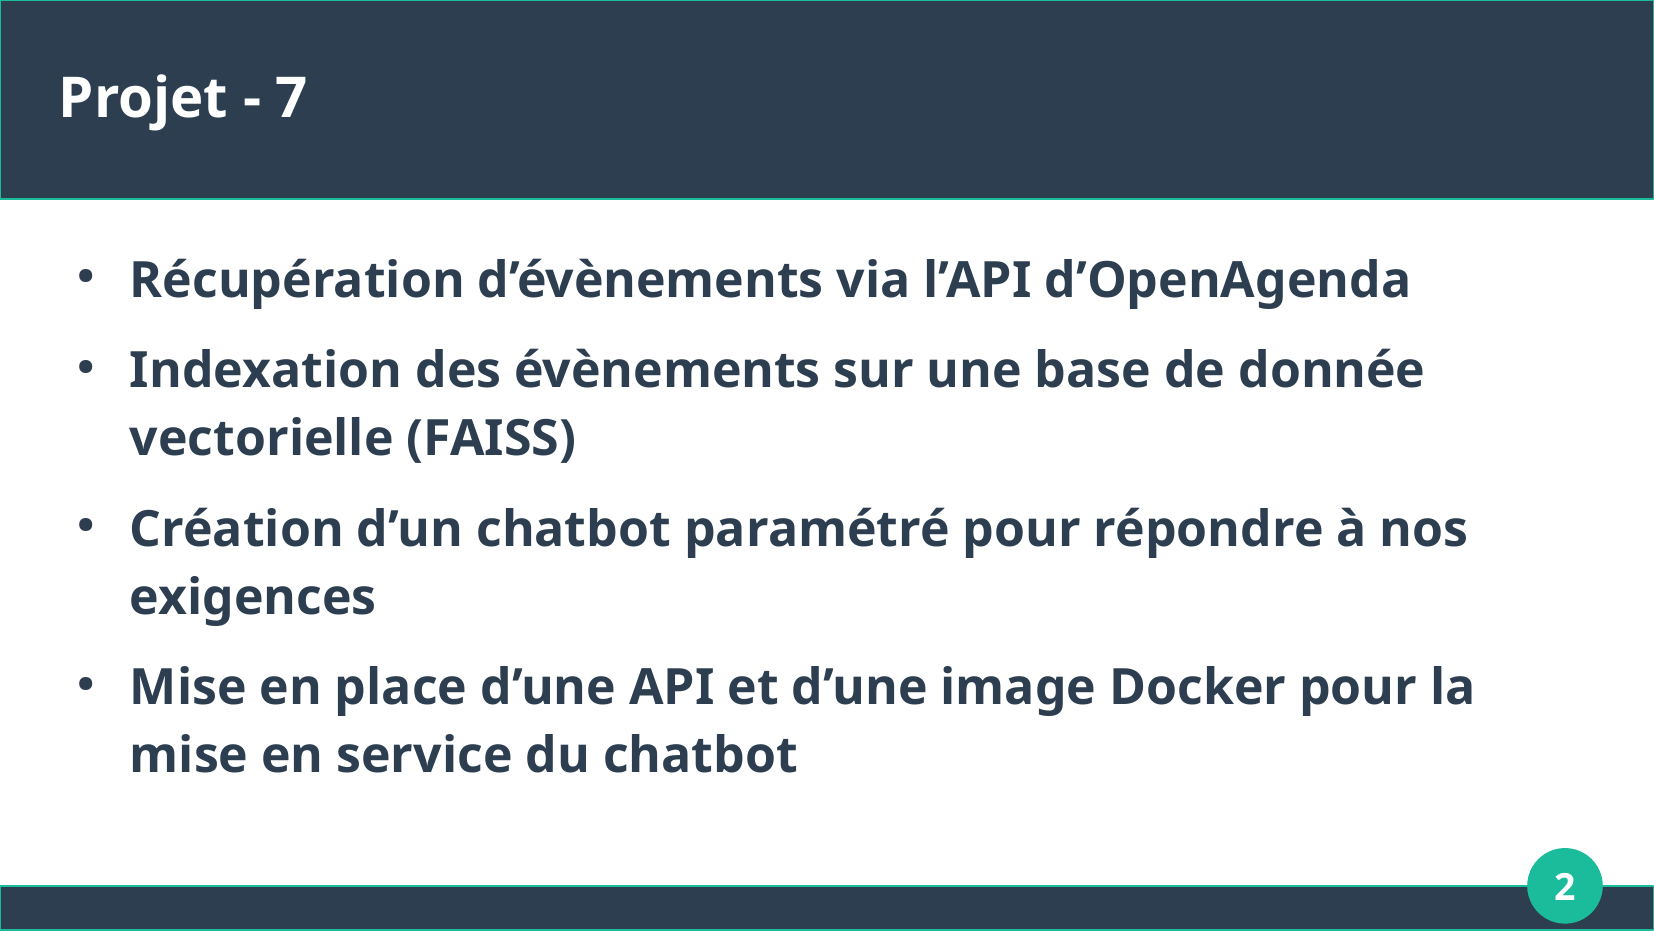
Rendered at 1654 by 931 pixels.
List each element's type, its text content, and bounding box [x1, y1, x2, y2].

list Récupération d’évènements via l’API d’OpenAgenda Indexation des évènements sur une base de donnée vectorielle (FAISS) Création d’un chatbot paramétré pour répondre à nos exigences Mise en place d’une API et d’une image Docker pour la mise en service du chatbot [59, 243, 1595, 864]
title Projet - 7 [59, 37, 1595, 156]
